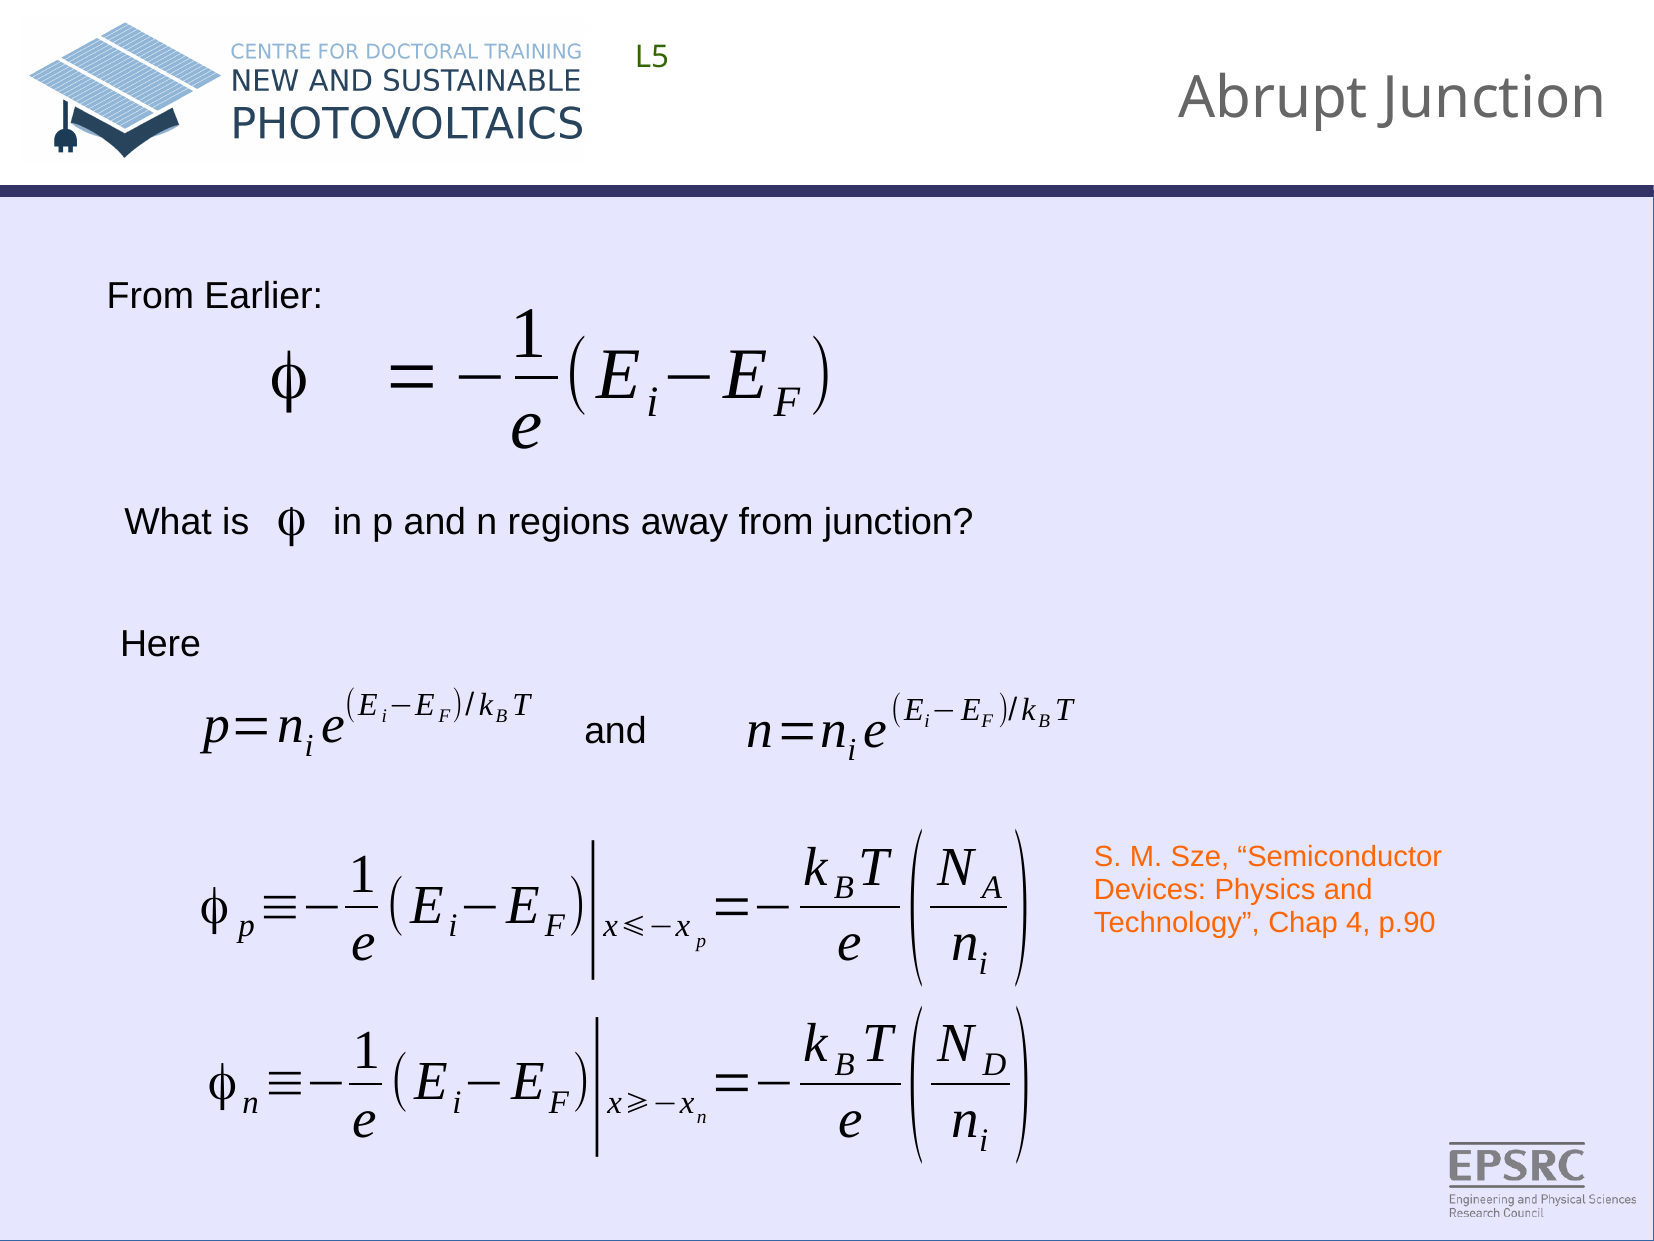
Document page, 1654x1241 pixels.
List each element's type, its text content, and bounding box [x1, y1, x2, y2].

text_box Abrupt Junction [770, 51, 1622, 142]
text_box S. M. Sze, “Semiconductor Devices: Physics and Technology”, Chap 4, p.90 [1079, 832, 1557, 957]
text_box L5 [620, 29, 880, 80]
picture [1449, 1142, 1636, 1217]
text_box and [569, 701, 662, 759]
chart [251, 285, 850, 466]
text_box From Earlier: [91, 267, 338, 367]
text_box What is in p and n regions away from junction? [109, 493, 989, 551]
chart [183, 685, 546, 764]
text_box [0, 197, 1654, 1241]
chart [183, 826, 1045, 991]
chart [190, 1003, 1048, 1168]
chart [263, 507, 327, 550]
chart [733, 690, 1090, 769]
text_box Here [105, 614, 227, 672]
picture [19, 17, 591, 166]
